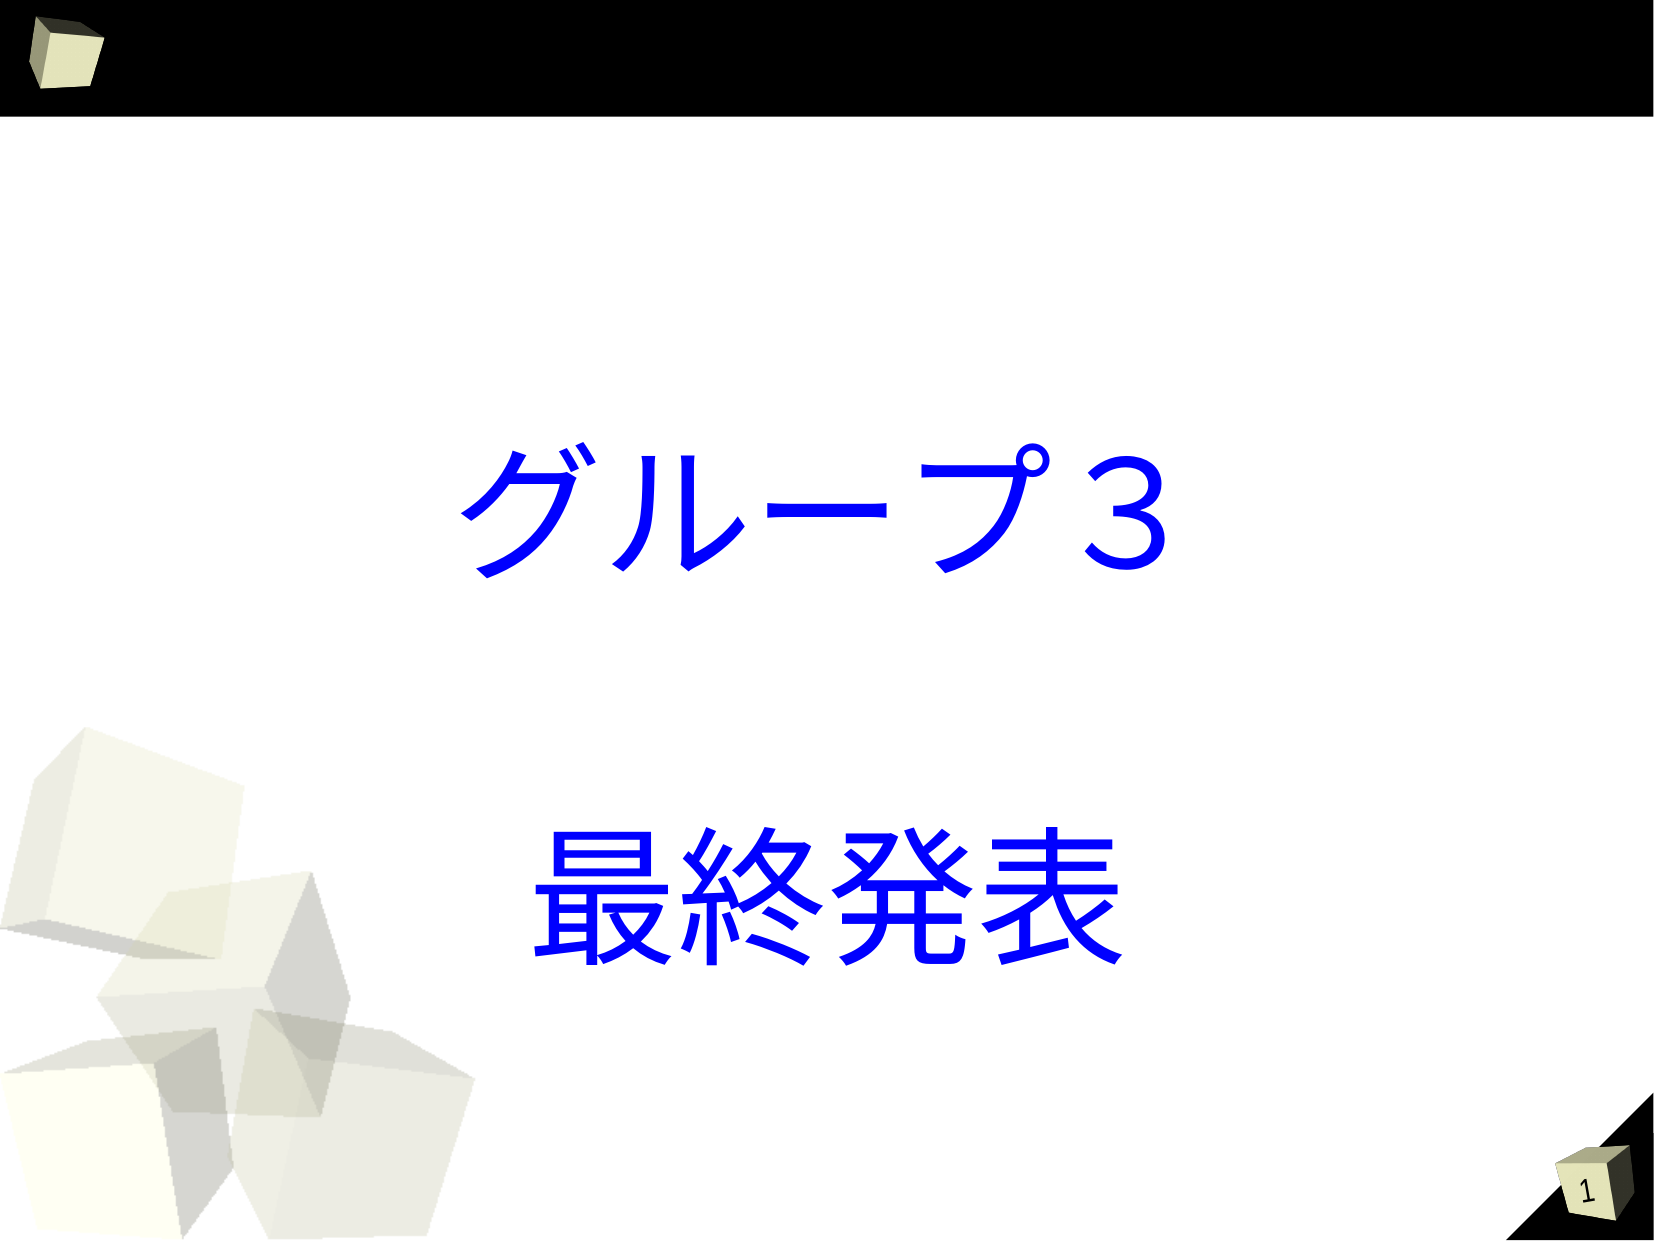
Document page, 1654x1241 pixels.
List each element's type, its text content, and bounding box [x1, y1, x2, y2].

subtitle グループ３ 最終発表 [44, 177, 1611, 1214]
picture [0, 726, 477, 1241]
